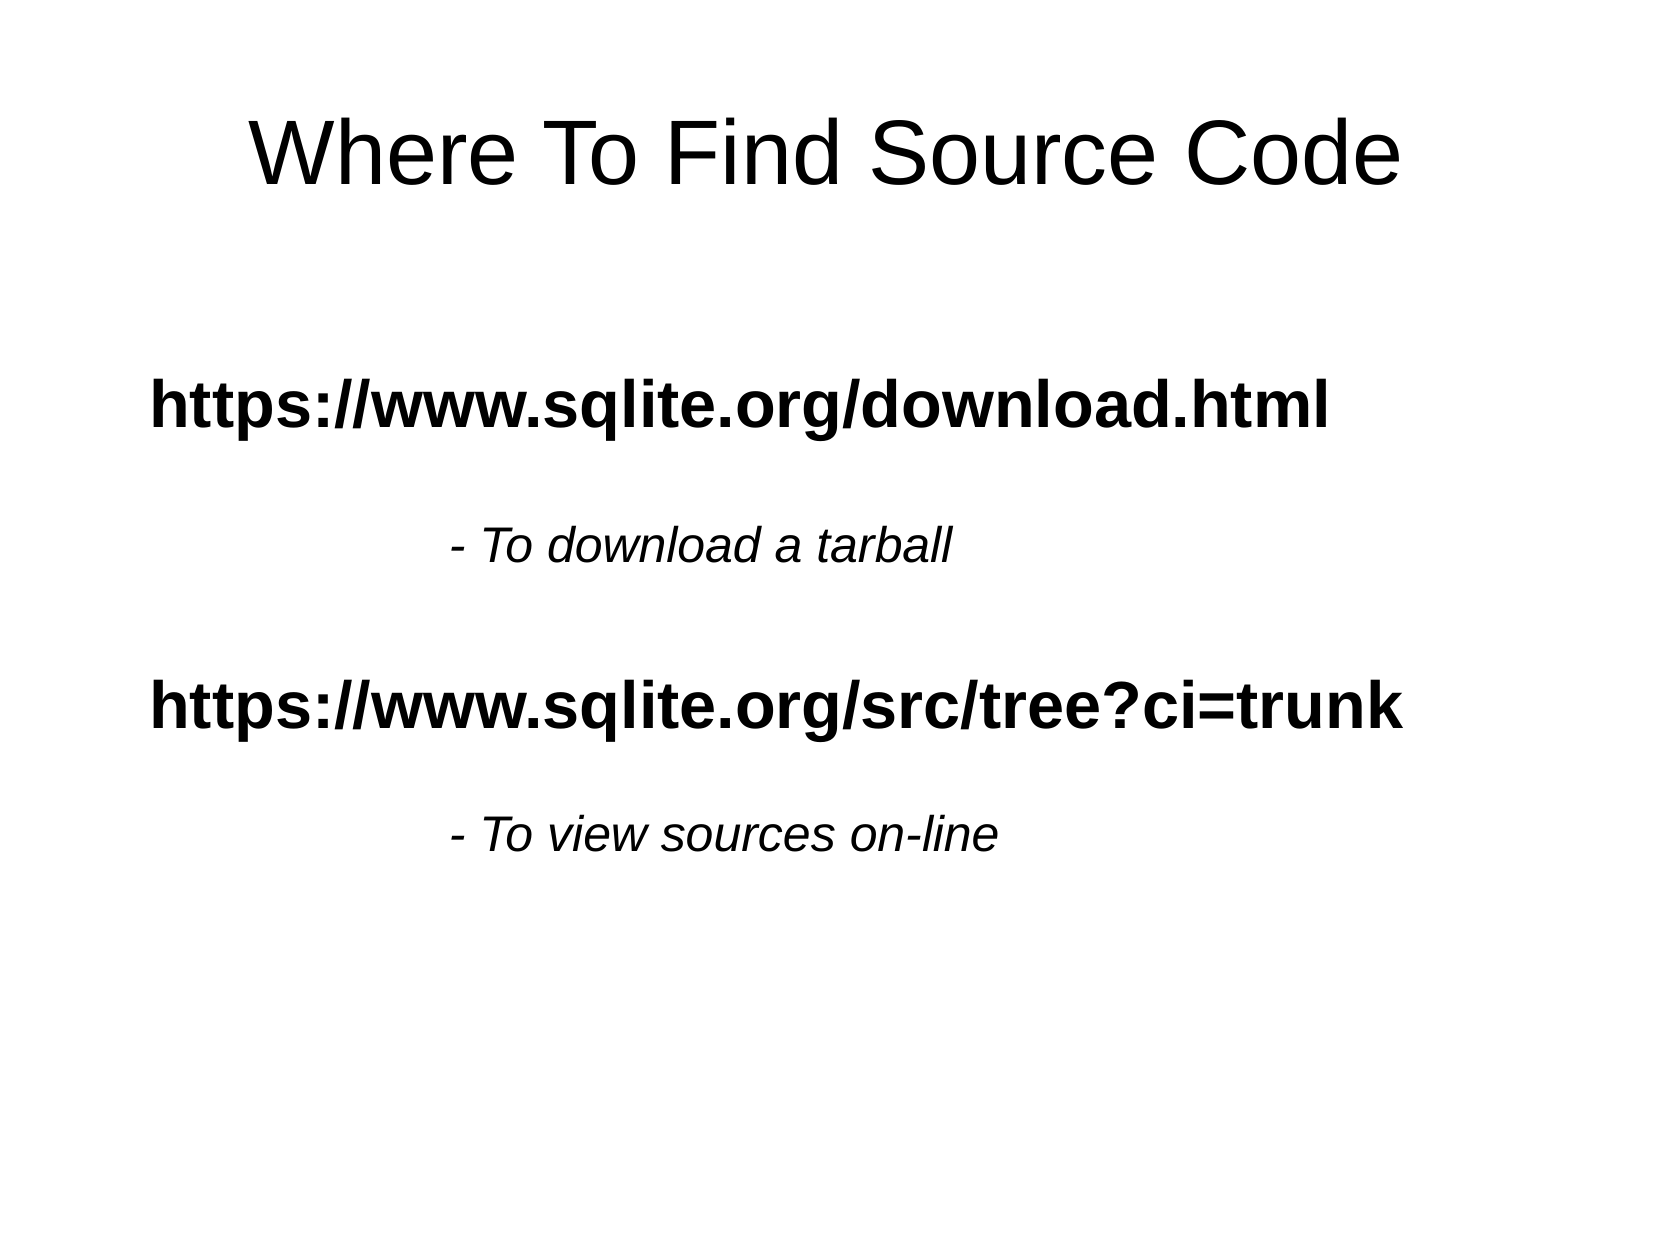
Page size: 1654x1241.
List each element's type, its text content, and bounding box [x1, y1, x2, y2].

text_box https://www.sqlite.org/download.html [134, 360, 1349, 450]
text_box https://www.sqlite.org/src/tree?ci=trunk [134, 660, 1422, 751]
title Where To Find Source Code [82, 49, 1571, 257]
text_box - To view sources on-line [420, 798, 1015, 871]
text_box - To download a tarball [420, 510, 968, 582]
